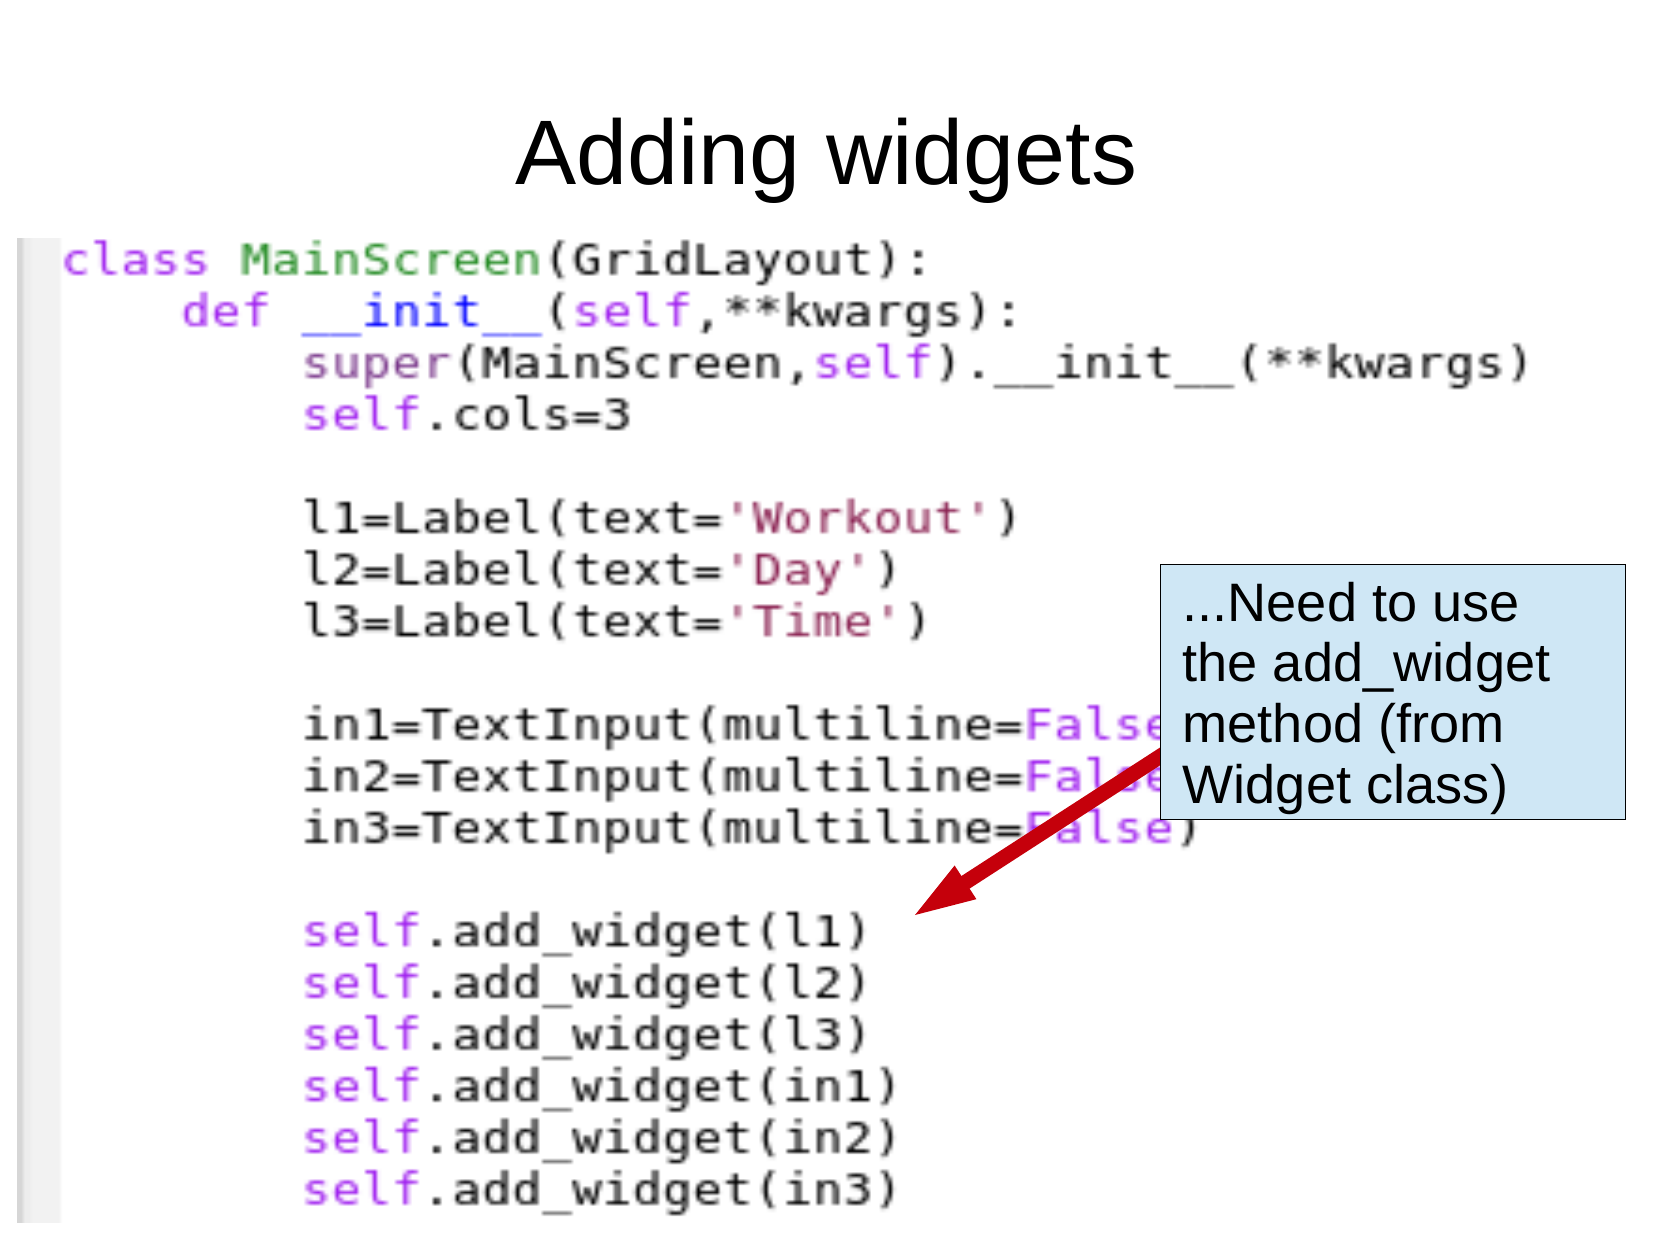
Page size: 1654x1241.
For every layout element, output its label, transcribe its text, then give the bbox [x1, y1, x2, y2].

picture [17, 238, 1548, 1223]
text_box [1160, 564, 1626, 820]
text_box ...Need to use the add_widget method (from Widget class) [1167, 565, 1607, 822]
title Adding widgets [82, 49, 1571, 257]
